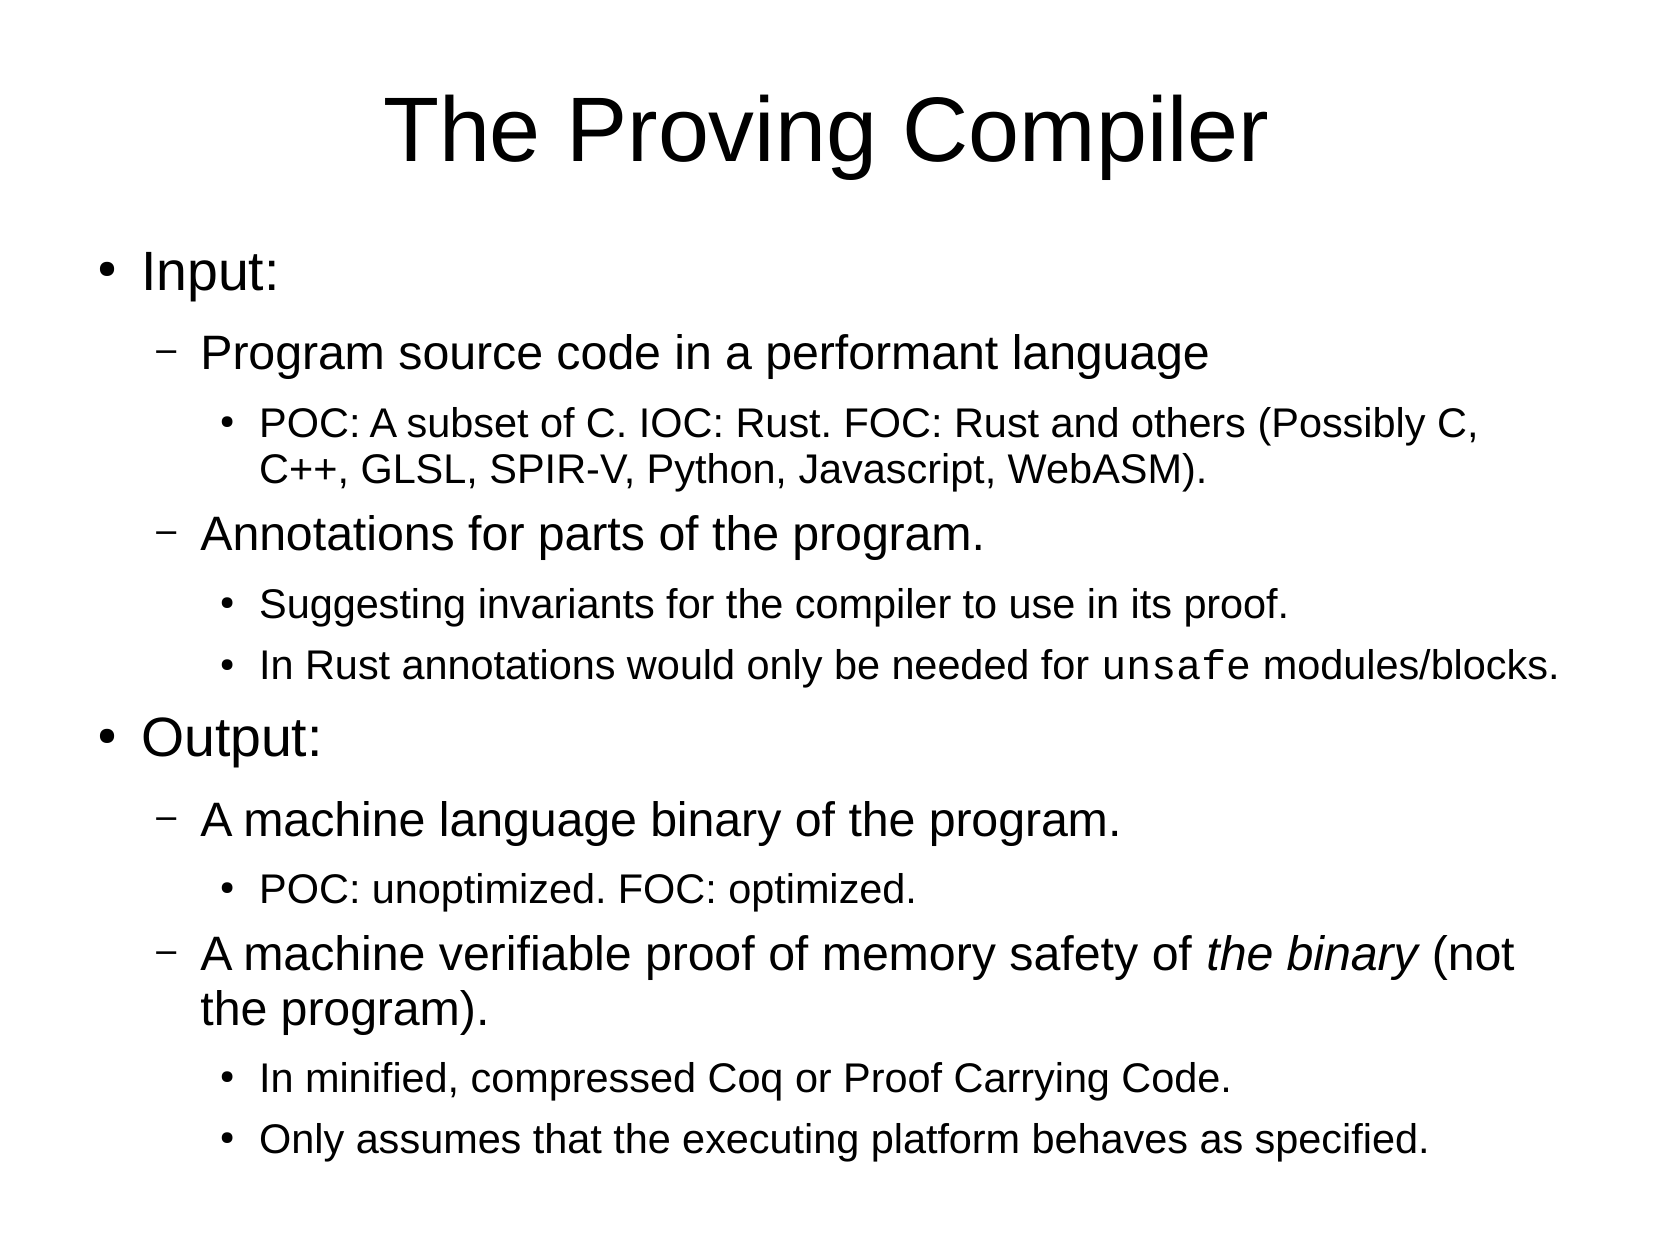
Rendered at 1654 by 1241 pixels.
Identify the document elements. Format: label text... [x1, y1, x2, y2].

list Input: Program source code in a performant language POC: A subset of C. IOC: Rust. FOC: Rust and others (Possibly C, C++, GLSL, SPIR-V, Python, Javascript, WebASM). Annotations for parts of the program. Suggesting invariants for the compiler to use in its proof. In Rust annotations would only be needed for unsafe modules/blocks. Output: A machine language binary of the program. POC: unoptimized. FOC: optimized. A machine verifiable proof of memory safety of the binary (not the program). In minified, compressed Coq or Proof Carrying Code. Only assumes that the executing platform behaves as specified. [82, 240, 1571, 1186]
title The Proving Compiler [82, 49, 1571, 211]
